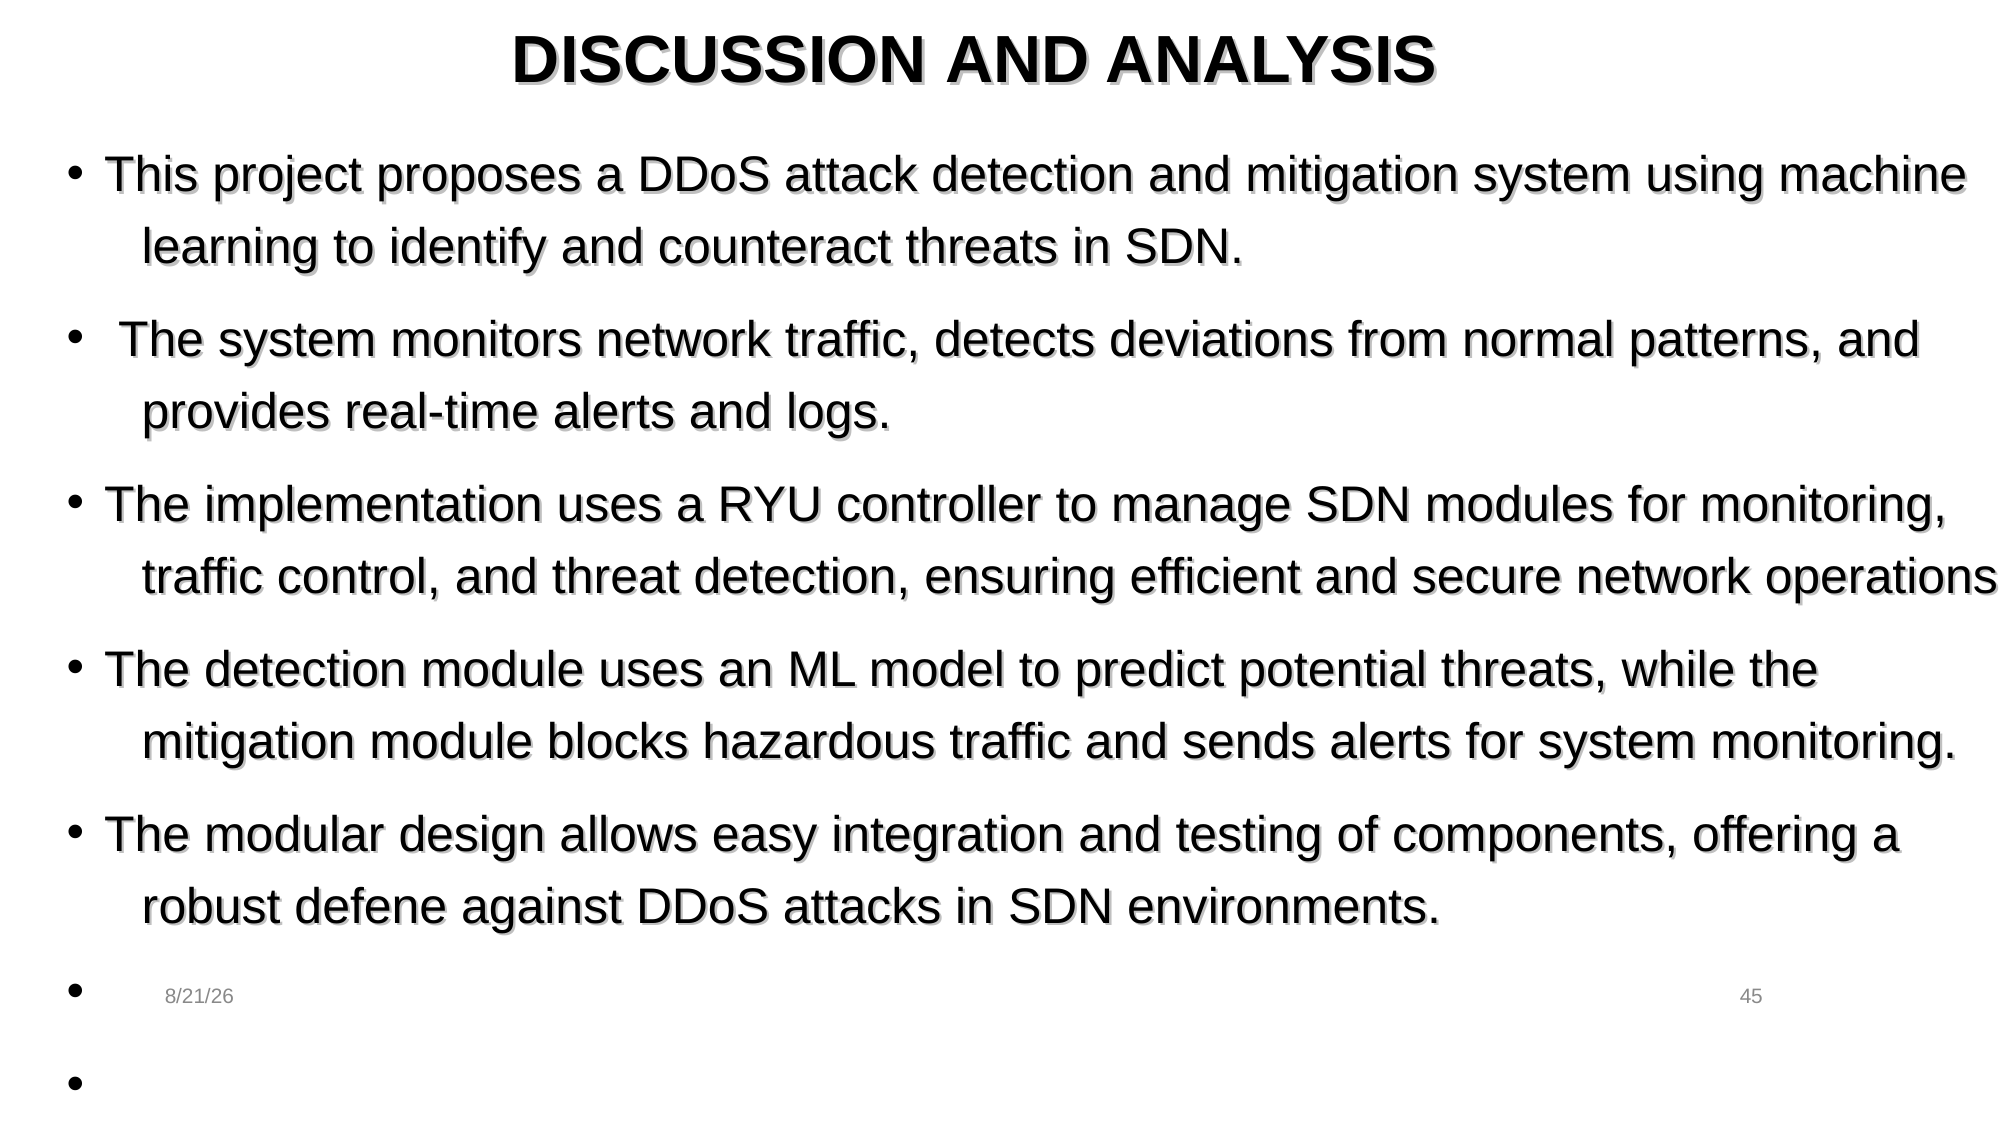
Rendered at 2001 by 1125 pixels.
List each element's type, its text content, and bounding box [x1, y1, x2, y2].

list This project proposes a DDoS attack detection and mitigation system using machine learning to identify and counteract threats in SDN. The system monitors network traffic, detects deviations from normal patterns, and provides real-time alerts and logs. The implementation uses a RYU controller to manage SDN modules for monitoring, traffic control, and threat detection, ensuring efficient and secure network operations. The detection module uses an ML model to predict potential threats, while the mitigation module blocks hazardous traffic and sends alerts for system monitoring. The modular design allows easy integration and testing of components, offering a robust defene against DDoS attacks in SDN environments. [51, 122, 2000, 949]
slide_number December 27, 2024 [149, 965, 600, 1025]
slide_number 46 [1724, 965, 1849, 1025]
title DISCUSSION AND ANALYSIS [125, 0, 1825, 122]
